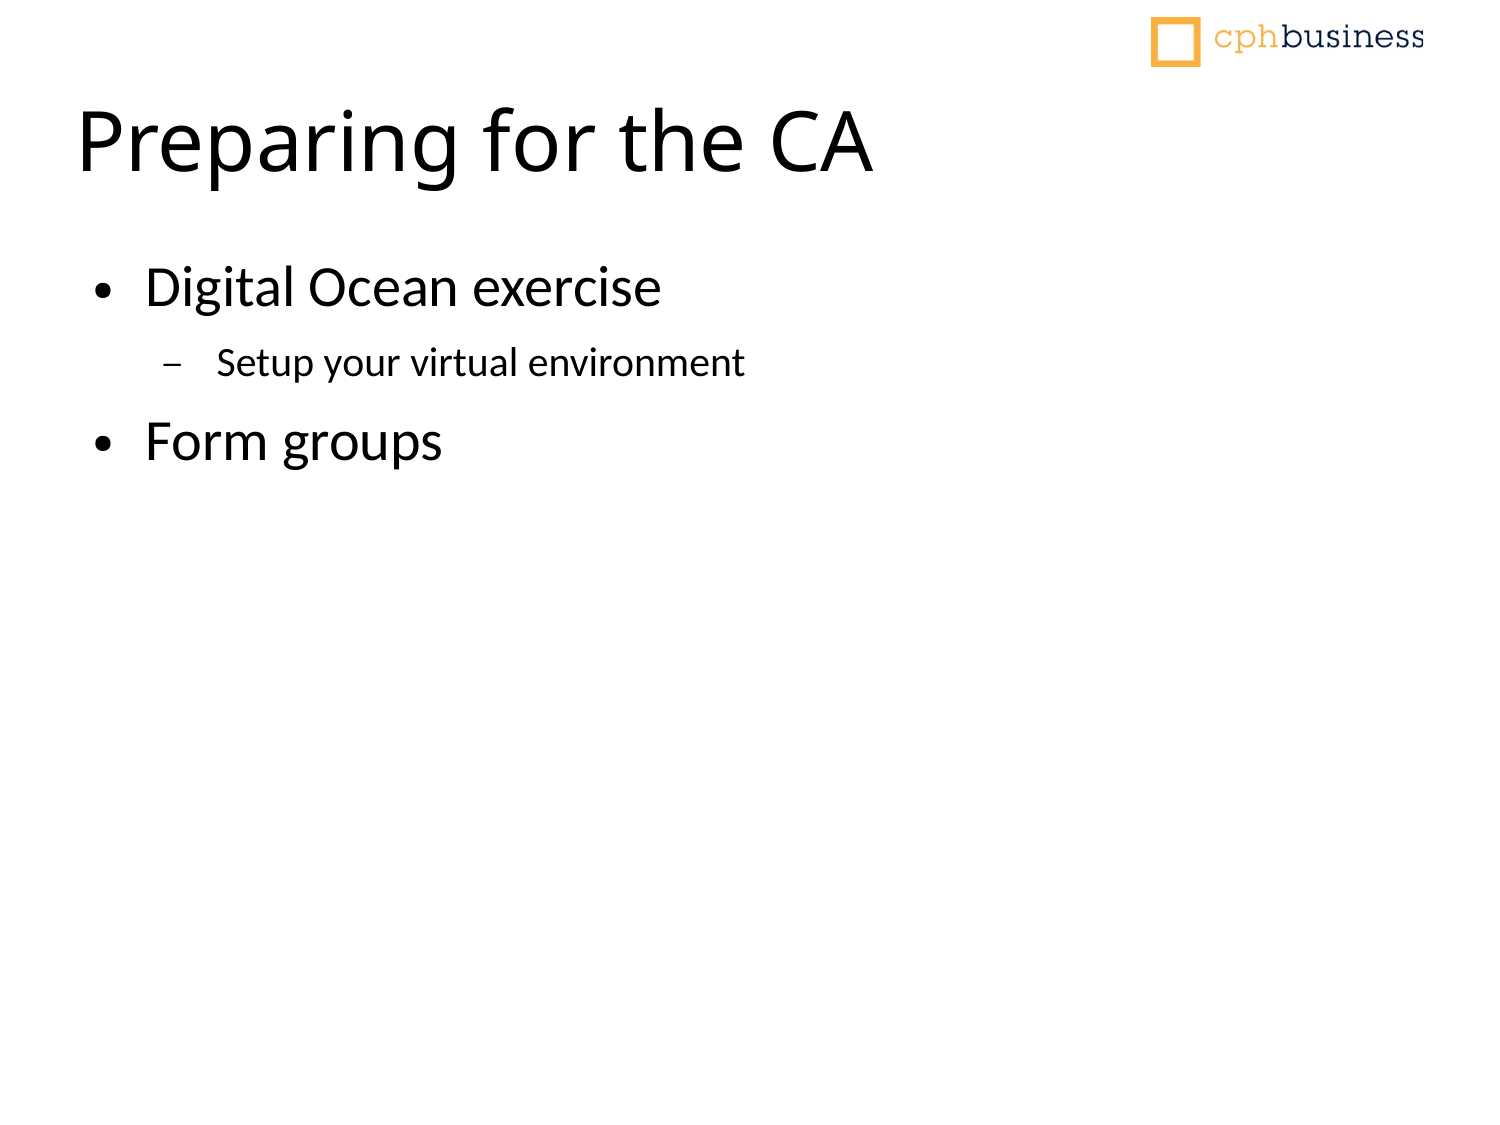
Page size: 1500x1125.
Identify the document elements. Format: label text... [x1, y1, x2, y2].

list Digital Ocean exercise Setup your virtual environment Form groups [75, 263, 1425, 1016]
title Preparing for the CA [75, 44, 1425, 233]
picture [1151, 17, 1424, 44]
